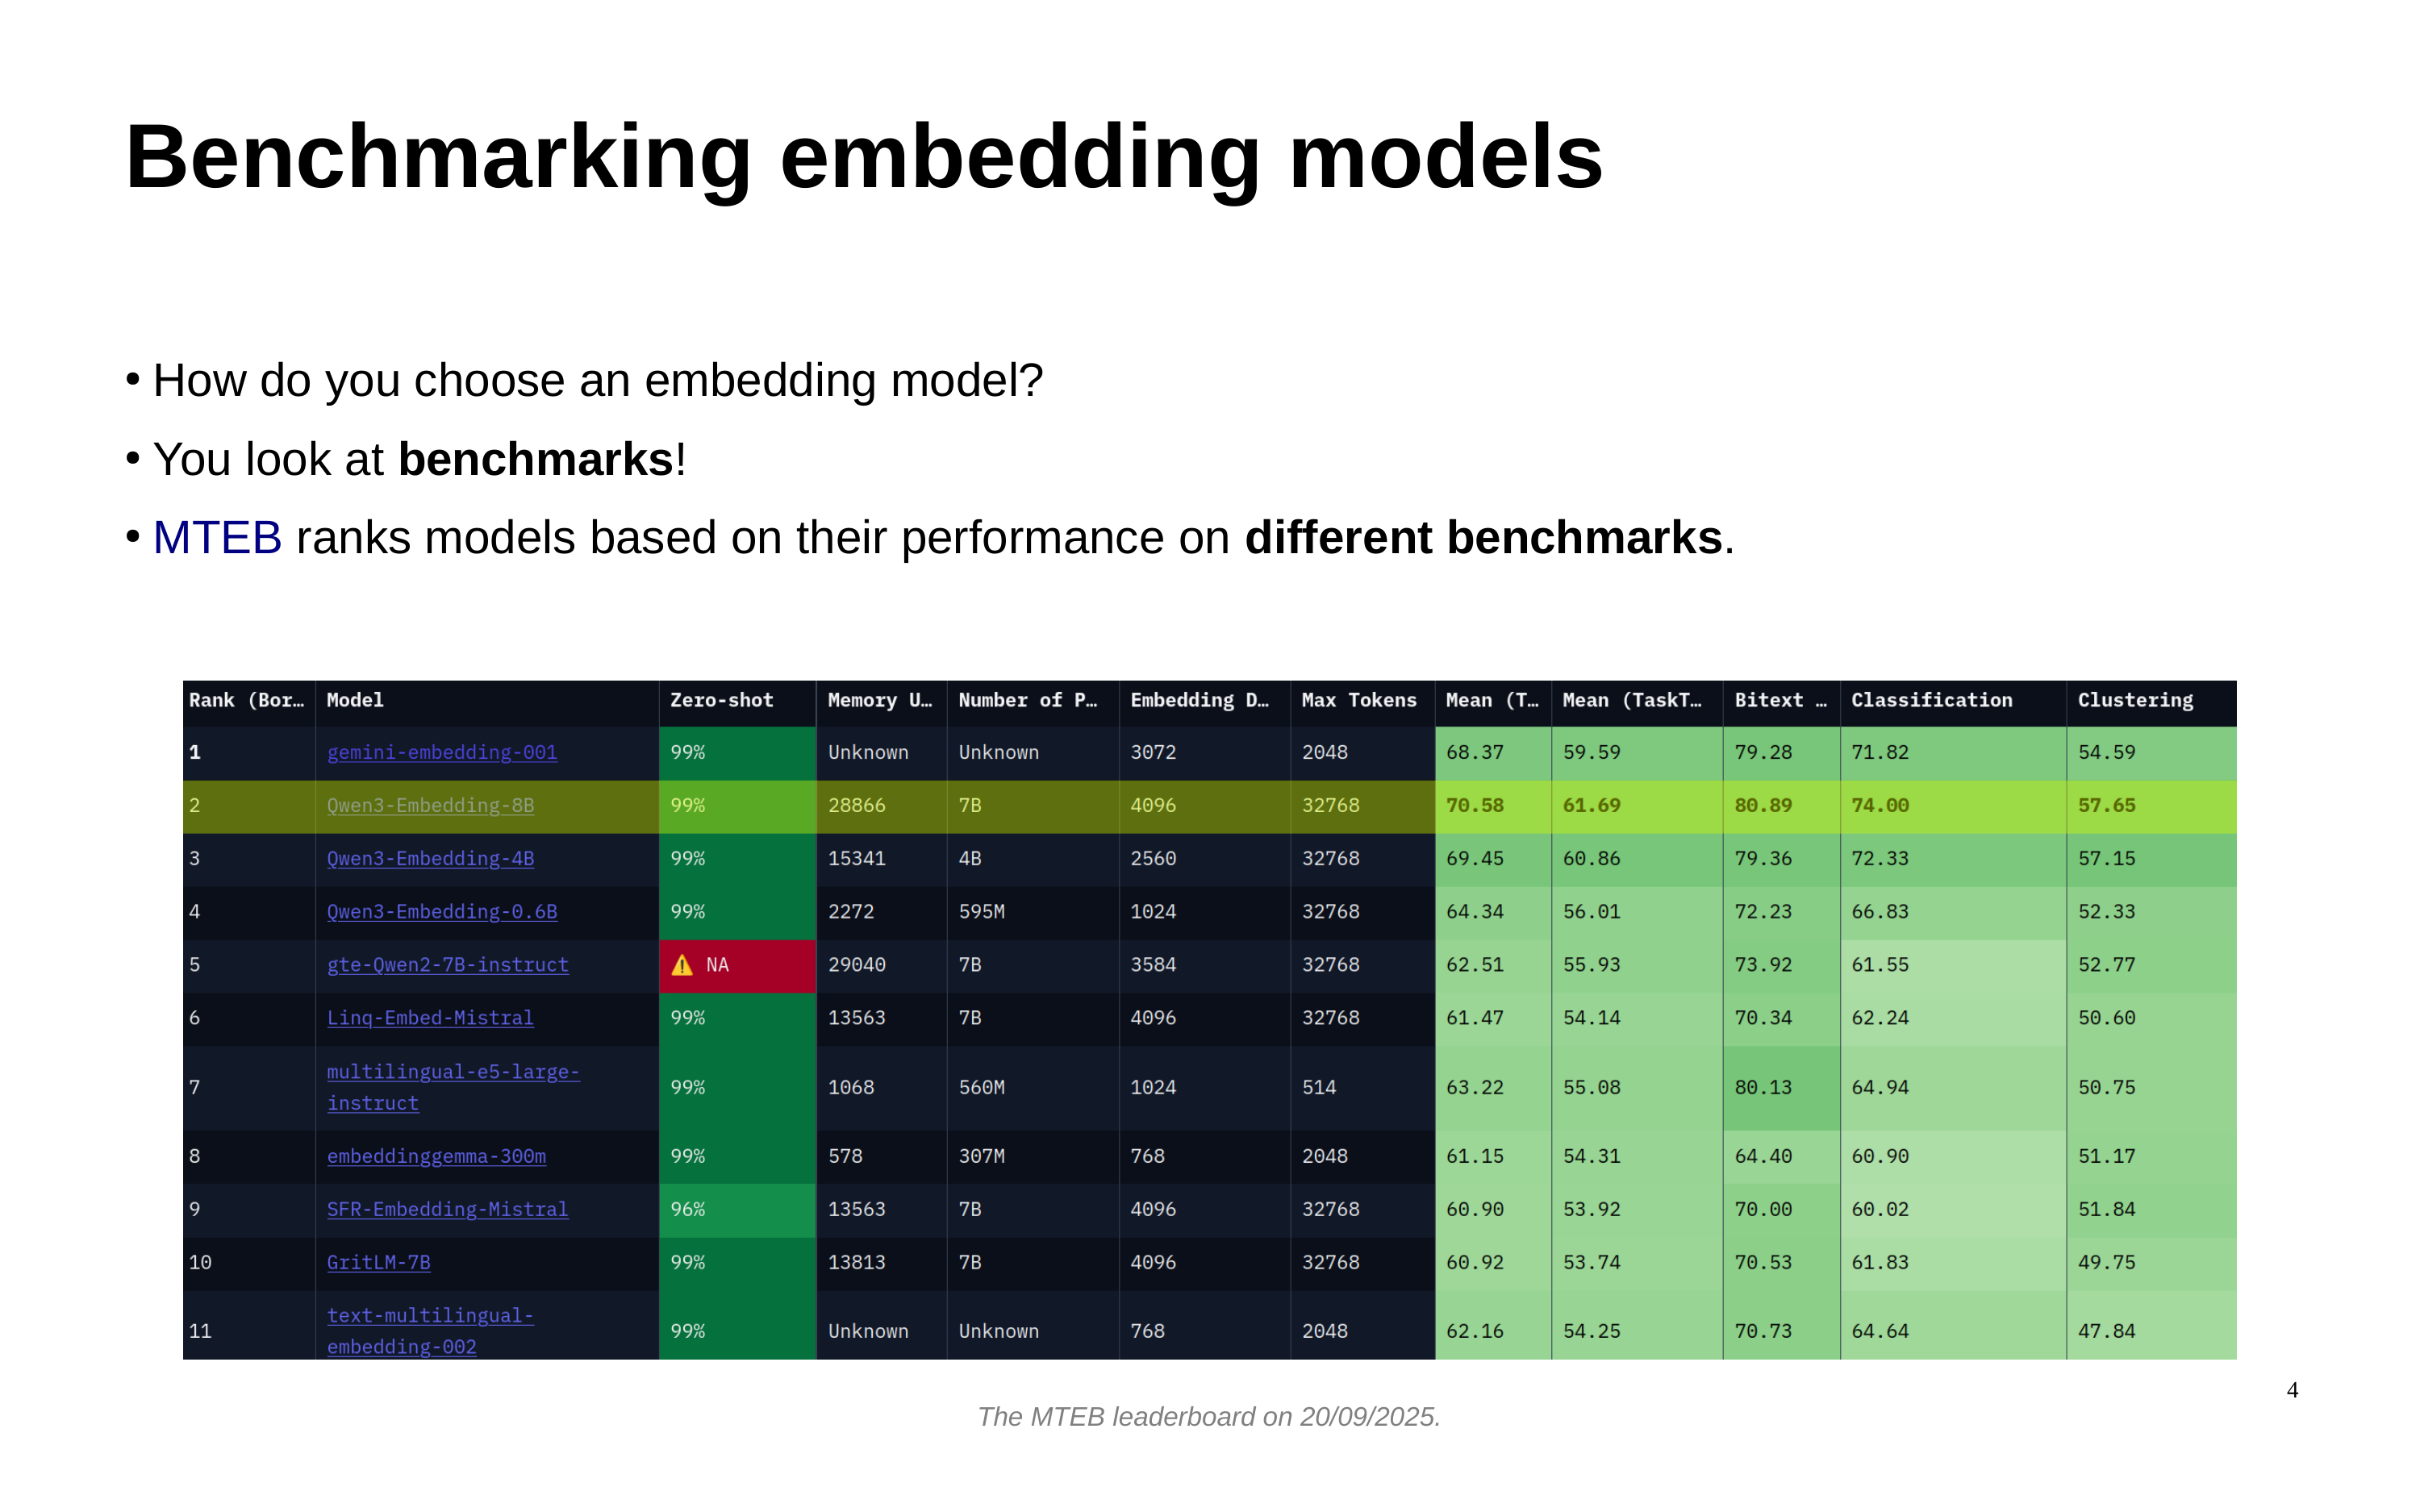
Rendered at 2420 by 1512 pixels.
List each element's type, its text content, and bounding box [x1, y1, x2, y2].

text_box [182, 780, 2237, 834]
picture [183, 681, 2237, 780]
text_box The MTEB leaderboard on 20/09/2025. [801, 1391, 1619, 1438]
text_box How do you choose an embedding model? You look at benchmarks! MTEB ranks models based on their performance on different benchmarks. [112, 322, 1846, 570]
text_box Benchmarking embedding models [112, 61, 2173, 251]
picture [183, 834, 2237, 1360]
